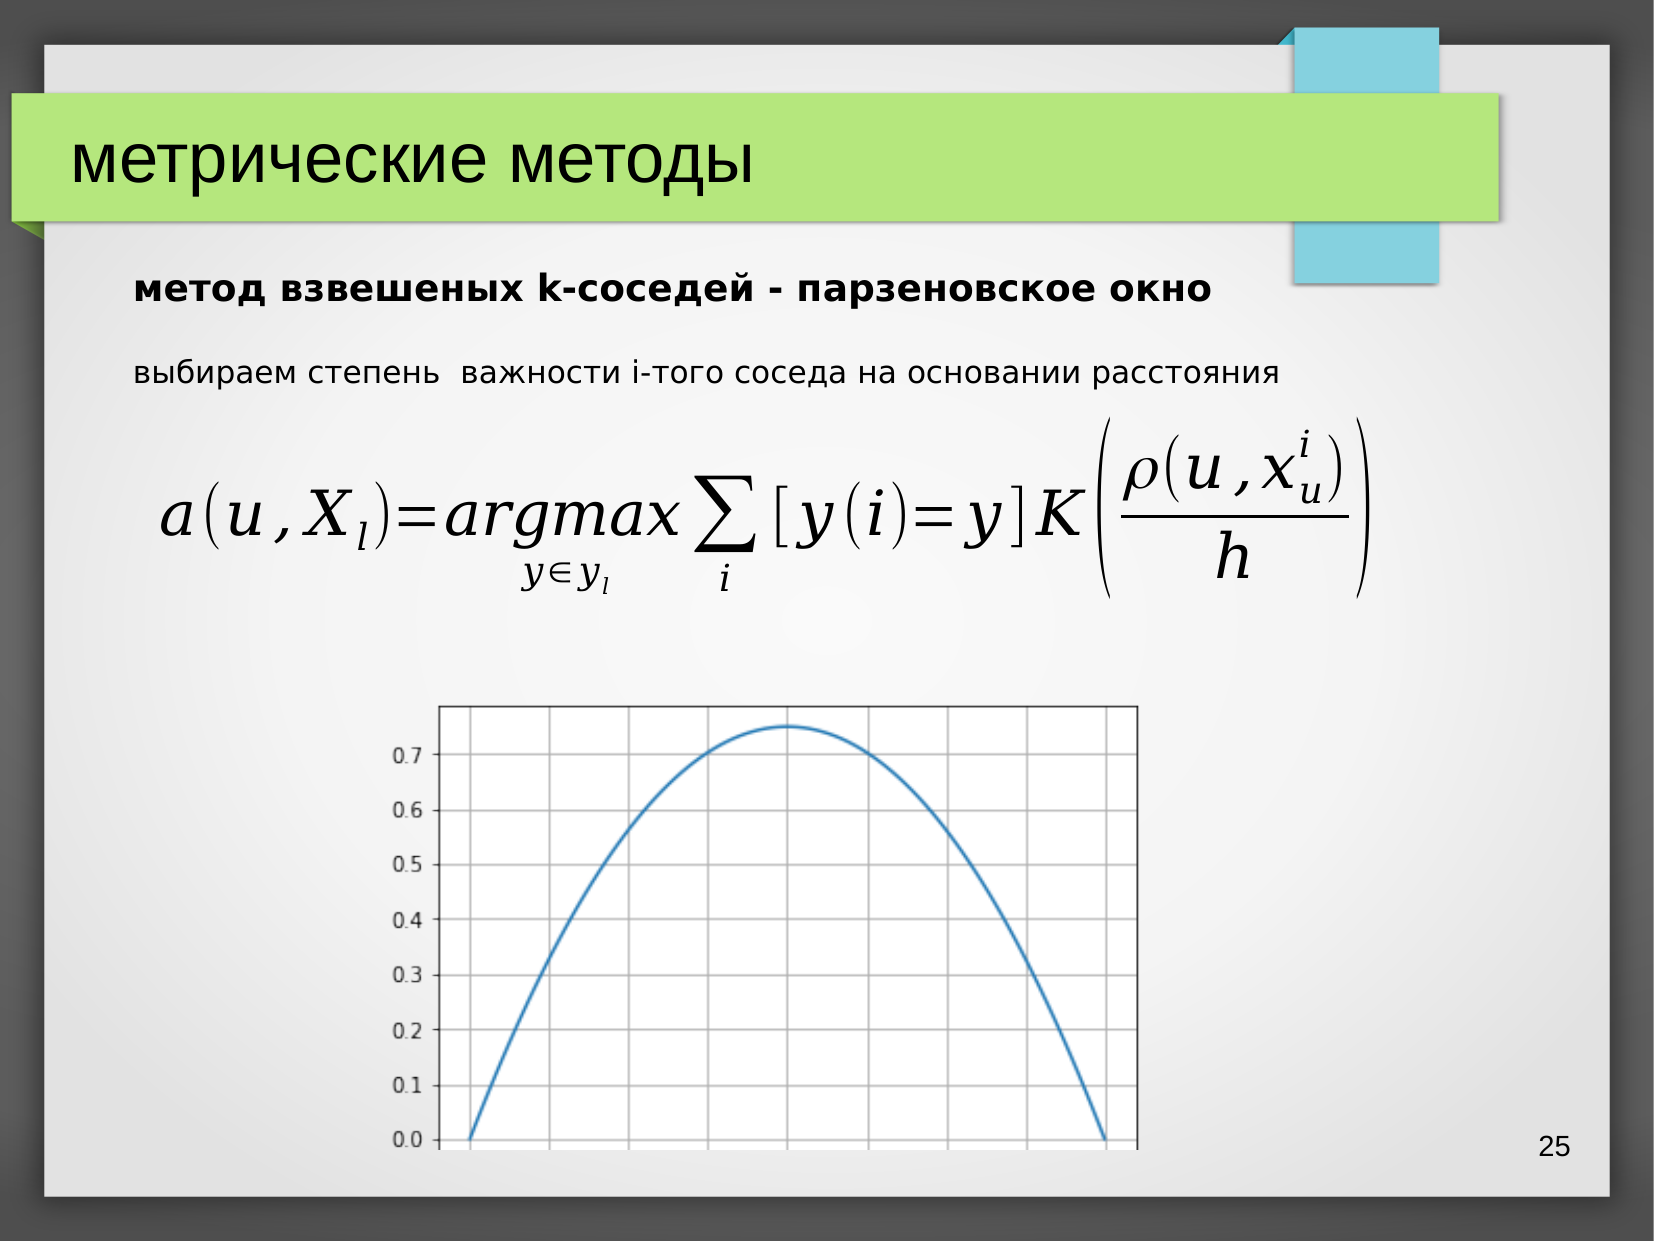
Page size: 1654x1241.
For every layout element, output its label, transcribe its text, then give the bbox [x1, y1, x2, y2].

title метрические методы [70, 118, 1205, 199]
chart [153, 413, 1382, 604]
text_box метод взвешеных k-соседей - парзеновское окно выбираем степень важности i-того соседа на основании расстояния [118, 259, 1382, 398]
picture [0, 0, 1654, 1241]
